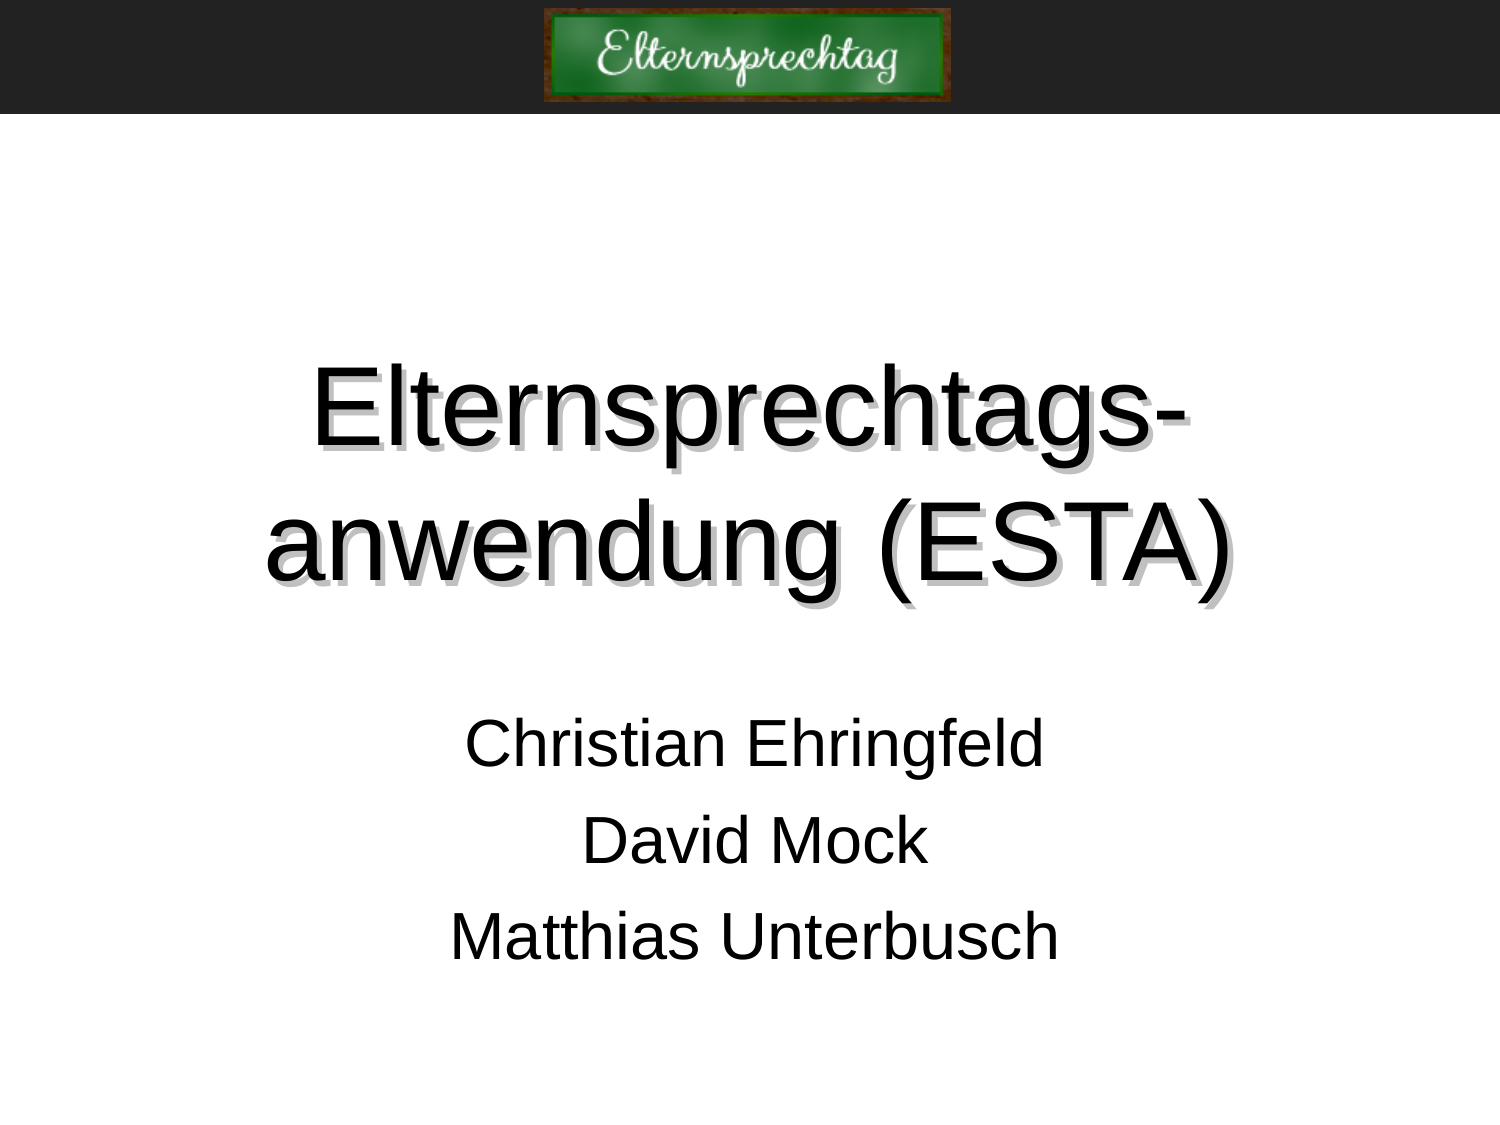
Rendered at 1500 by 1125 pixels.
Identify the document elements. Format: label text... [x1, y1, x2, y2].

text_box Christian Ehringfeld David Mock Matthias Unterbusch [230, 692, 1281, 981]
picture [0, 0, 1500, 114]
title Elternsprechtags- anwendung (ESTA) [112, 325, 1388, 611]
